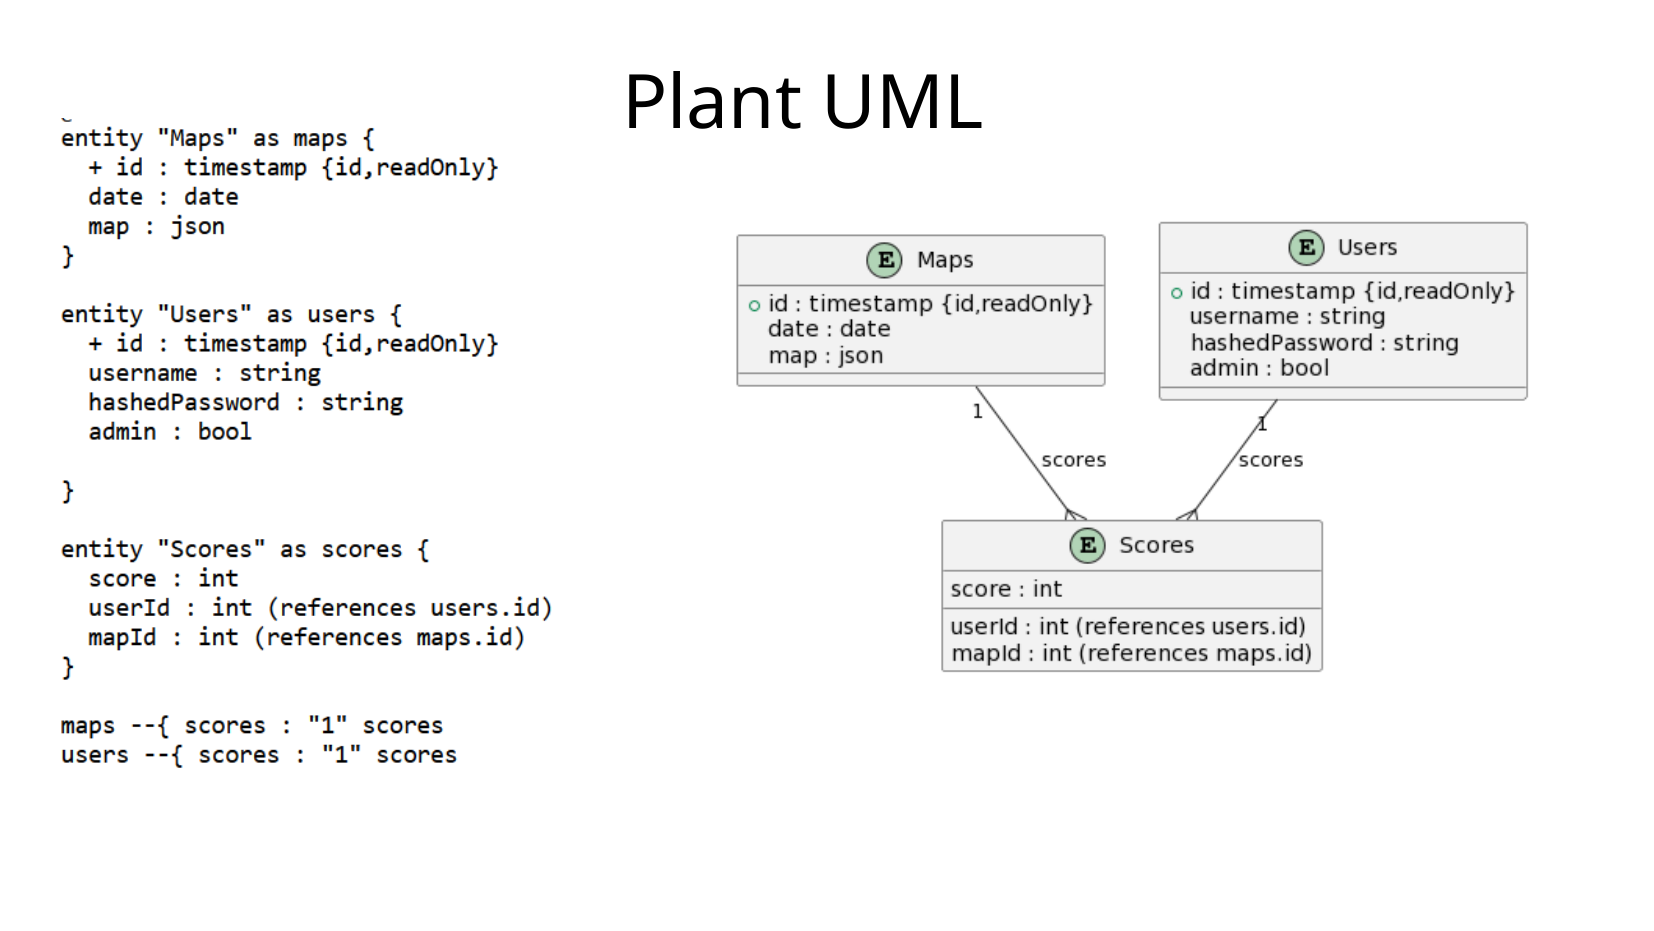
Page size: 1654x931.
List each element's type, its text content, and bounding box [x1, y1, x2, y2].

title Plant UML [59, 21, 1548, 178]
picture [729, 216, 1536, 680]
picture [59, 178, 558, 773]
